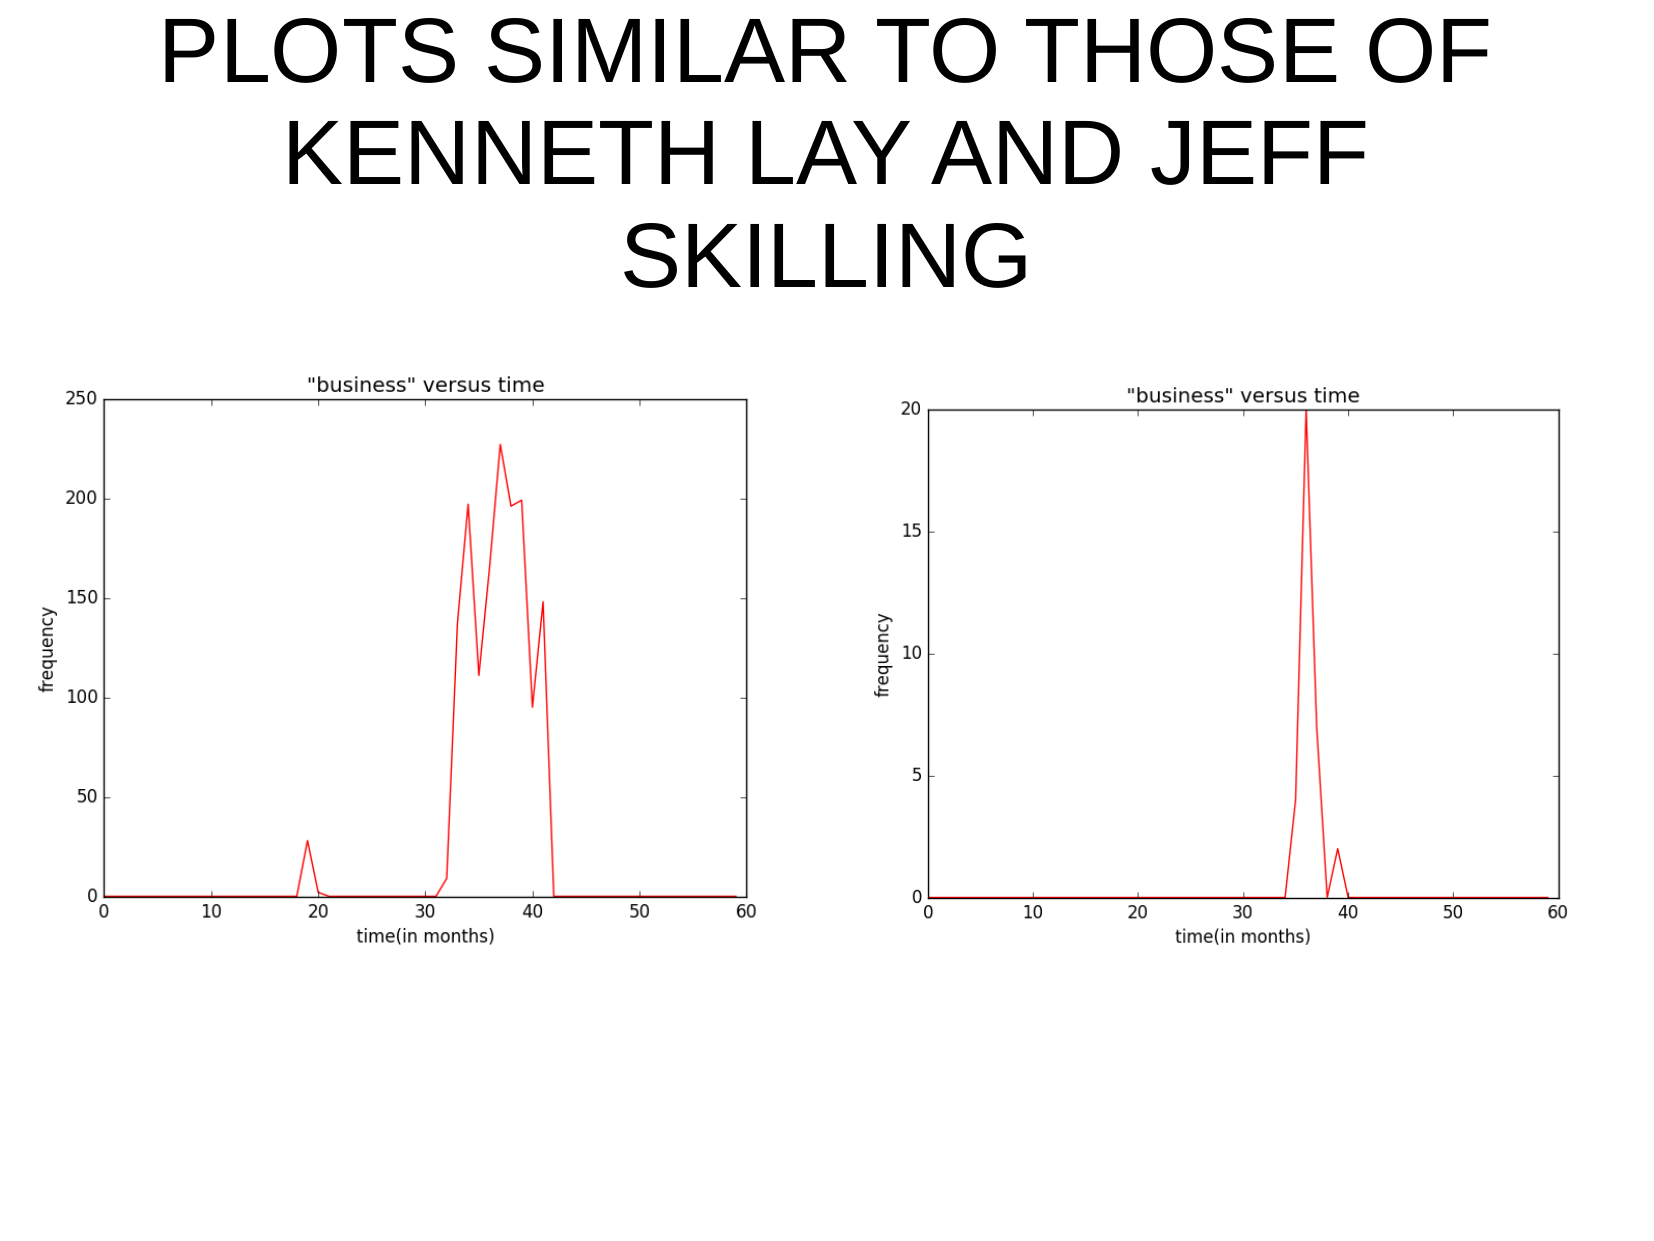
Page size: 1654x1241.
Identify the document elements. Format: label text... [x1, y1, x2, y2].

title PLOTS SIMILAR TO THOSE OF KENNETH LAY AND JEFF SKILLING [82, 0, 1571, 308]
picture [865, 377, 1579, 957]
picture [29, 366, 768, 957]
